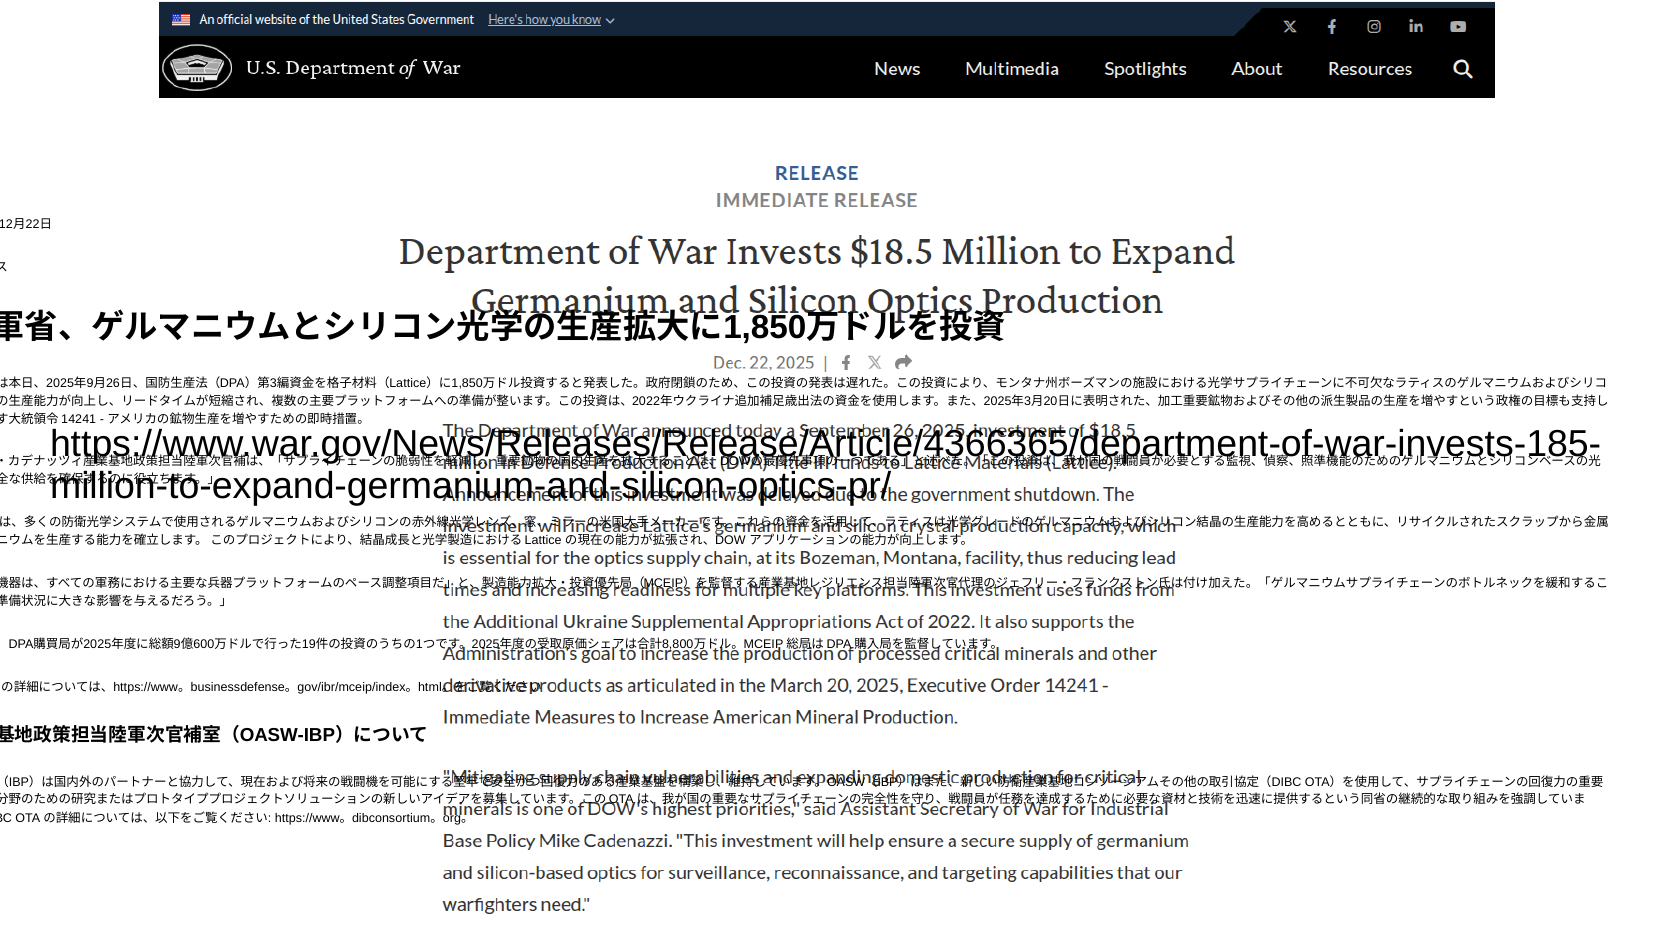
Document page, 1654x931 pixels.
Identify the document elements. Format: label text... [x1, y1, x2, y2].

picture [159, 833, 1495, 930]
picture [159, 0, 1495, 206]
text_box 2025年12月22日 リリース 陸軍省、ゲルマニウムとシリコン光学の生産拡大に1,850万ドルを投資 陸軍省は本日、2025年9月26日、国防生産法（DPA）第3編資金を格子材料（Lattice）に1,850万ドル投資すると発表した。政府閉鎖のため、この投資の発表は遅れた。この投資により、モンタナ州ボーズマンの施設における光学サプライチェーンに不可欠なラティスのゲルマニウムおよびシリコン結晶の生産能力が向上し、リードタイムが短縮され、複数の主要プラットフォームへの準備が整います。この投資は、2022年ウクライナ追加補足歳出法の資金を使用します。また、2025年3月20日に表明された、加工重要鉱物およびその他の派生製品の生産を増やすという政権の目標も支持しています大統領令 14241 - アメリカの鉱物生産を増やすための即時措置。 マイク・カデナッツィ産業基地政策担当陸軍次官補は、「サプライチェーンの脆弱性を軽減し、重要鉱物の国内生産を拡大することは、DOWの最優先事項の一つである」と述べた。「この投資は、我が国の戦闘員が必要とする監視、偵察、照準機能のためのゲルマニウムとシリコンベースの光学の安全な供給を確保するのに役立ちます。」 Lattice は、多くの防衛光学システムで使用されるゲルマニウムおよびシリコンの赤外線光学レンズ、窓、ミラーの米国大手メーカーです。これらの資金を活用して、ラティスは光学グレードのゲルマニウムおよびシリコン結晶の生産能力を高めるとともに、リサイクルされたスクラップから金属ゲルマニウムを生産する能力を確立します。 このプロジェクトにより、結晶成長と光学製造における Lattice の現在の能力が拡張され、DOW アプリケーションの能力が向上します。 「光学機器は、すべての軍務における主要な兵器プラットフォームのペース調整項目だ」と、製造能力拡大・投資優先局（MCEIP）を監督する産業基地レジリエンス担当陸軍次官代理のジェフリー・フランクストン氏は付け加えた。「ゲルマニウムサプライチェーンのボトルネックを緩和することは、準備状況に大きな影響を与えるだろう。」 これは、DPA購買局が2025年度に総額9億600万ドルで行った19件の投資のうちの1つです。2025年度の受取原価シェアは合計8,800万ドル。MCEIP 総局は DPA 購入局を監督しています。 MCEIP の詳細については、https://www。businessdefense。gov/ibr/mceip/index。html。をご覧ください 産業基地政策担当陸軍次官補室（OASW-IBP）について OASW（IBP）は国内外のパートナーと協力して、現在および将来の戦闘機を可能にする堅牢で安全かつ回復力のある産業基盤を構築し、維持しています。OASW（IBP）はまた、新しい防衛産業基地コンソーシアムその他の取引協定（DIBC OTA）を使用して、サプライチェーンの回復力の重要な重点分野のための研究またはプロトタイププロジェクトソリューションの新しいアイデアを募集しています。この OTA は、我が国の重要なサプライチェーンの完全性を守り、戦闘員が任務を達成するために必要な資材と技術を迅速に提供するという同省の継続的な取り組みを強調しています。DIBC OTA の詳細については、以下をご覧ください: https://www。dibconsortium。org。 [0, 206, 1625, 833]
